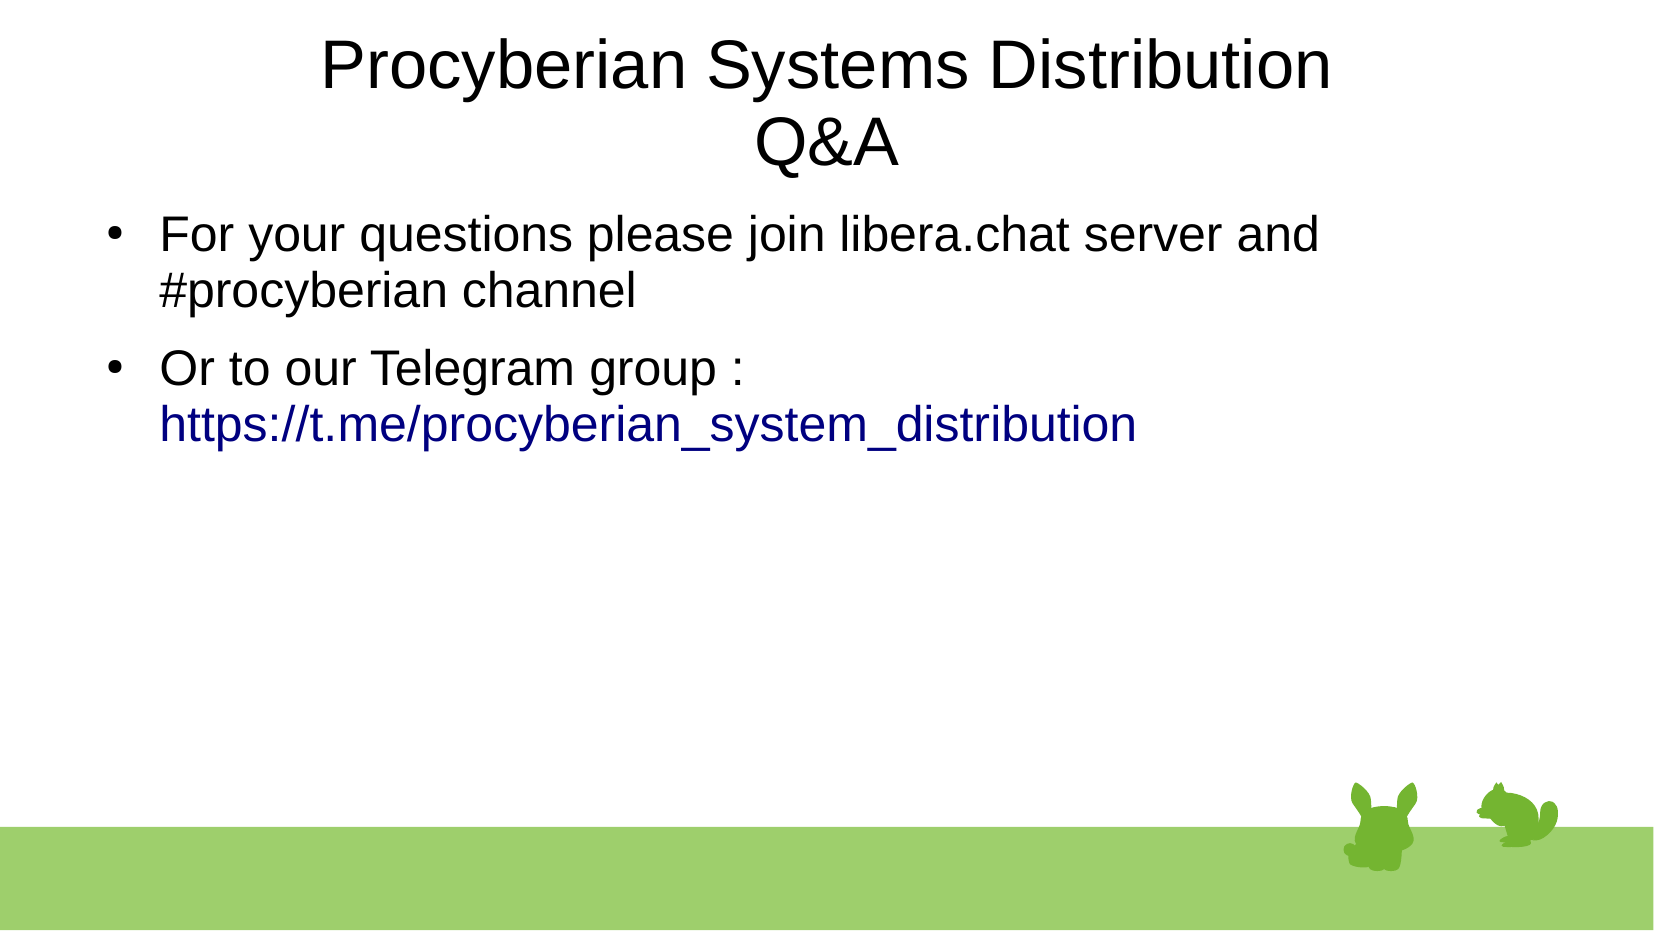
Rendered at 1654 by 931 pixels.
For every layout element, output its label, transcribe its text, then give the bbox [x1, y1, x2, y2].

title Procyberian Systems Distribution Q&A [88, 26, 1565, 181]
list For your questions please join libera.chat server and #procyberian channel Or to our Telegram group : https://t.me/procyberian_system_distribution [88, 206, 1565, 739]
